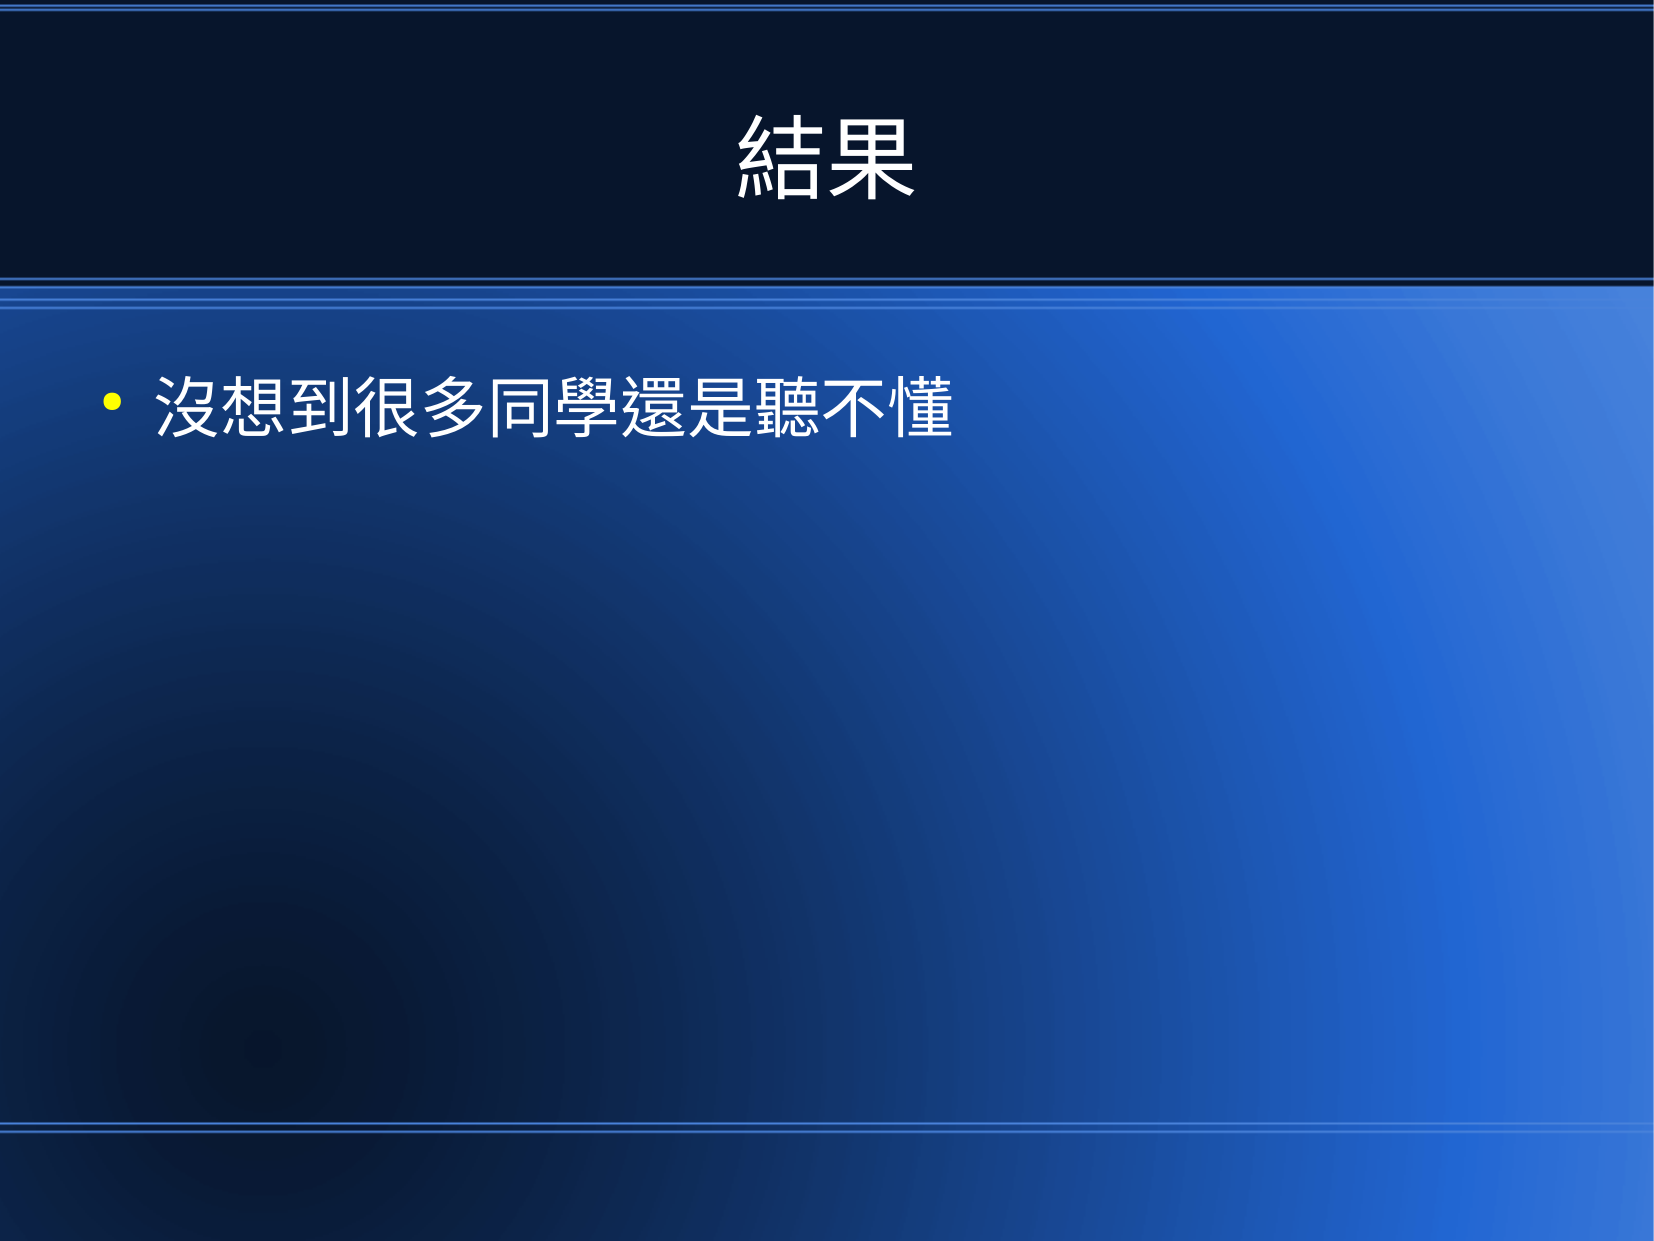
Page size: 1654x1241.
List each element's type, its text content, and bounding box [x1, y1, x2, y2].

list 沒想到很多同學還是聽不懂 [82, 355, 1571, 1075]
picture [0, 0, 1654, 1241]
title 結果 [82, 49, 1571, 257]
